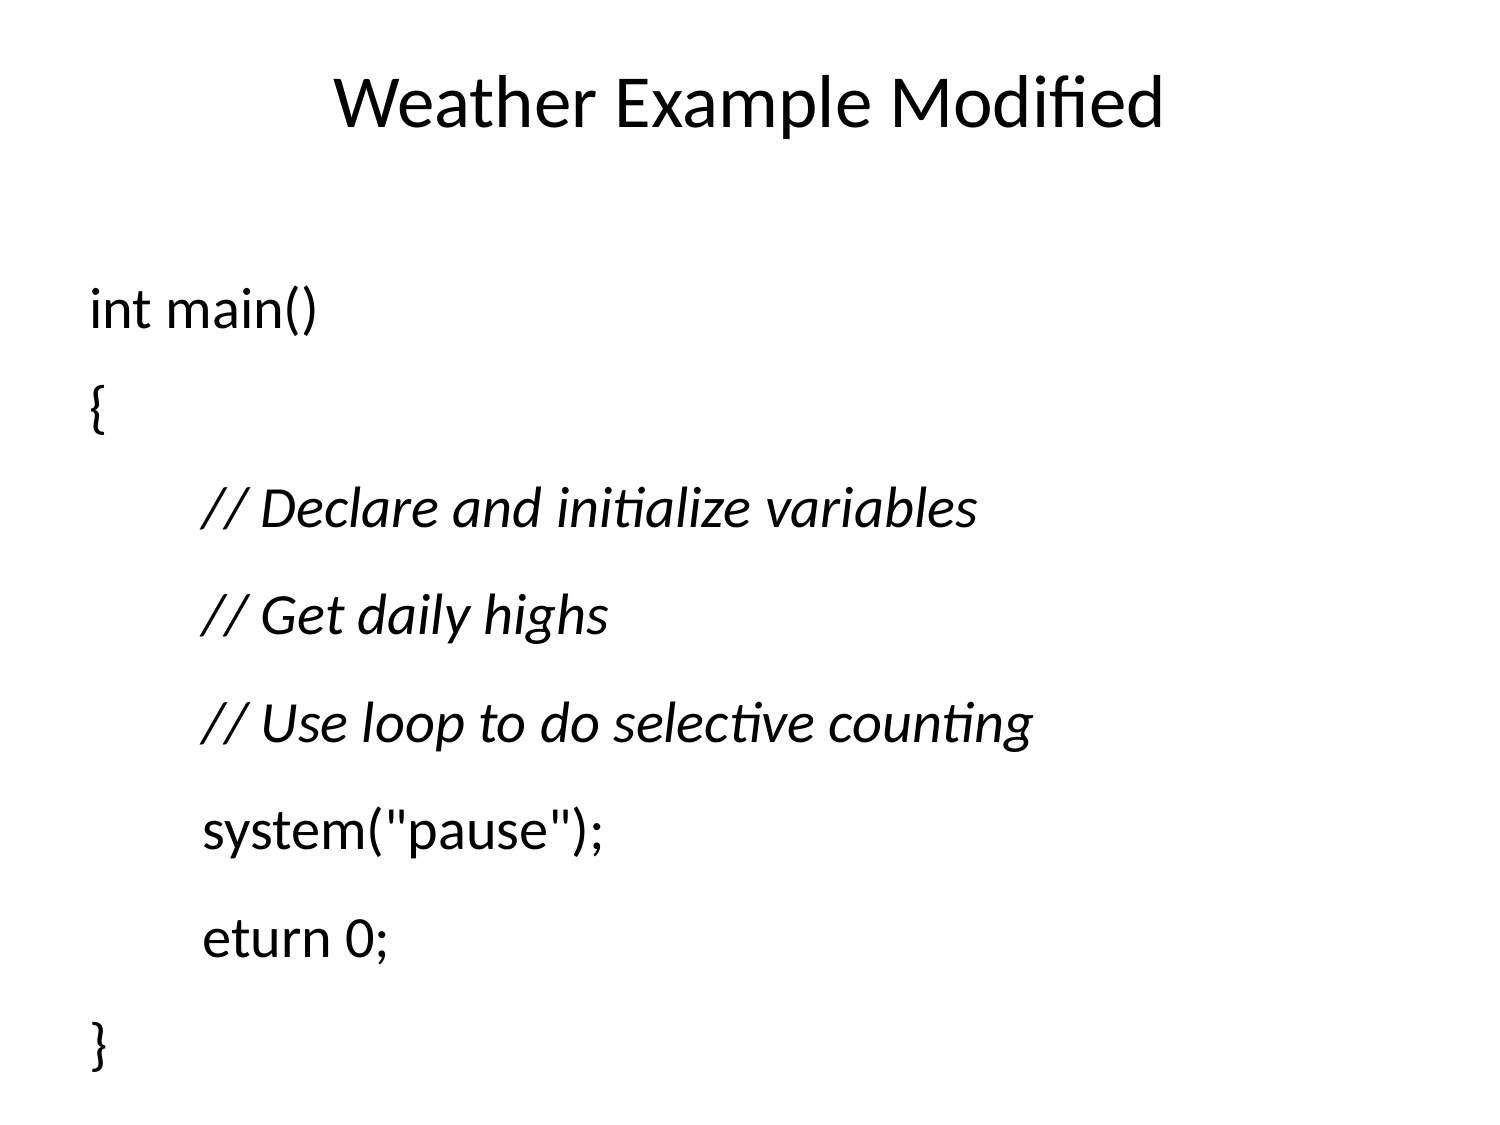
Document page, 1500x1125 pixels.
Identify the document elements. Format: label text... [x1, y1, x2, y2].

list int main() { // Declare and initialize variables // Get daily highs // Use loop to do selective counting system("pause"); eturn 0; } [75, 262, 1425, 1005]
title Weather Example Modified [75, 45, 1425, 233]
